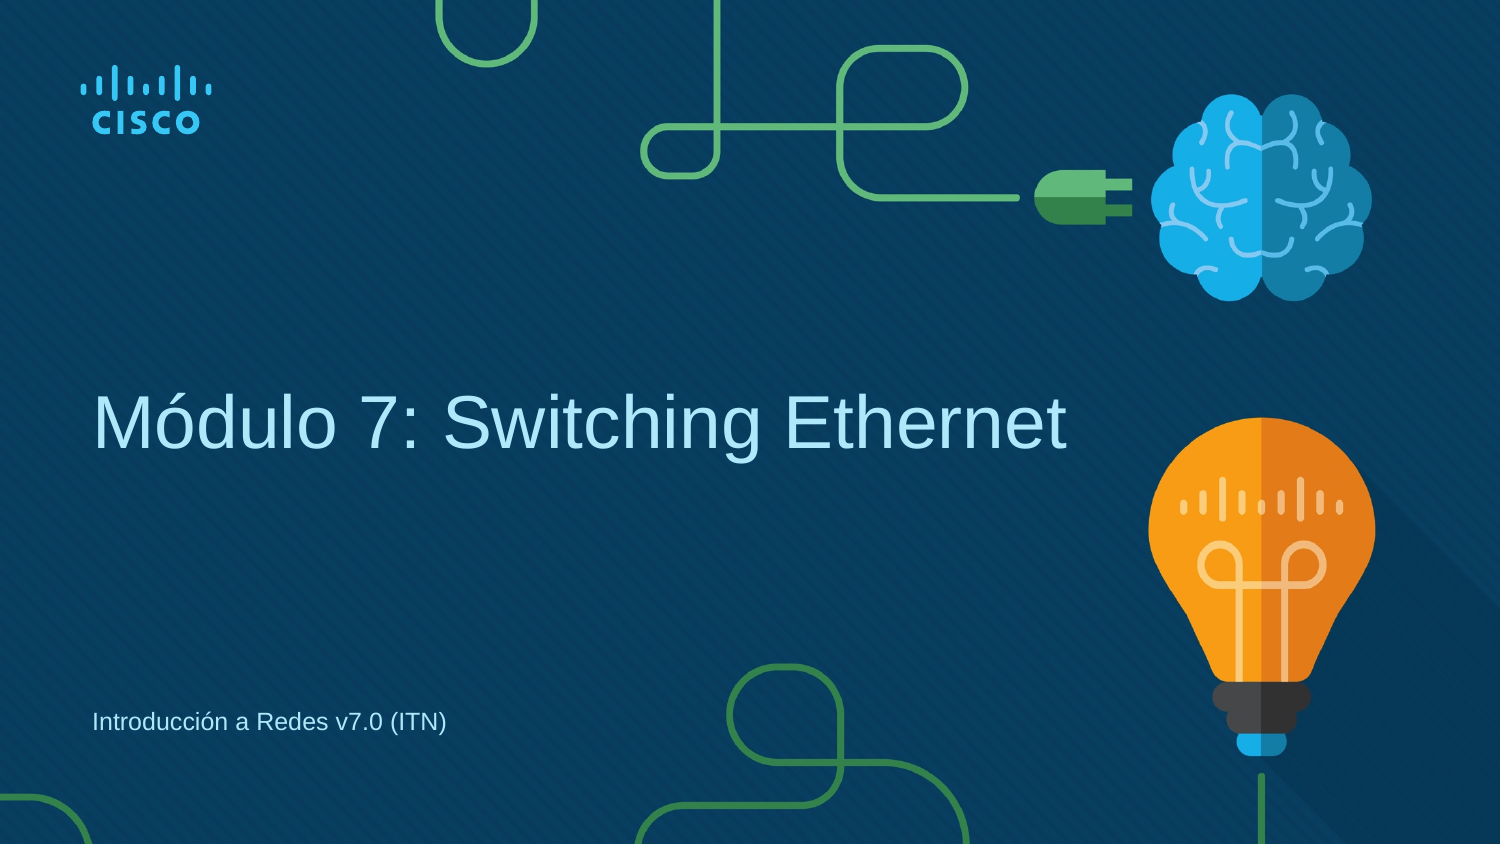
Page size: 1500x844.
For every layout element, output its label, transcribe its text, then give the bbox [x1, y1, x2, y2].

title Módulo 7: Switching Ethernet [77, 295, 1172, 473]
subtitle Introducción a Redes v7.0 (ITN) [77, 624, 466, 773]
picture [0, 0, 1500, 844]
